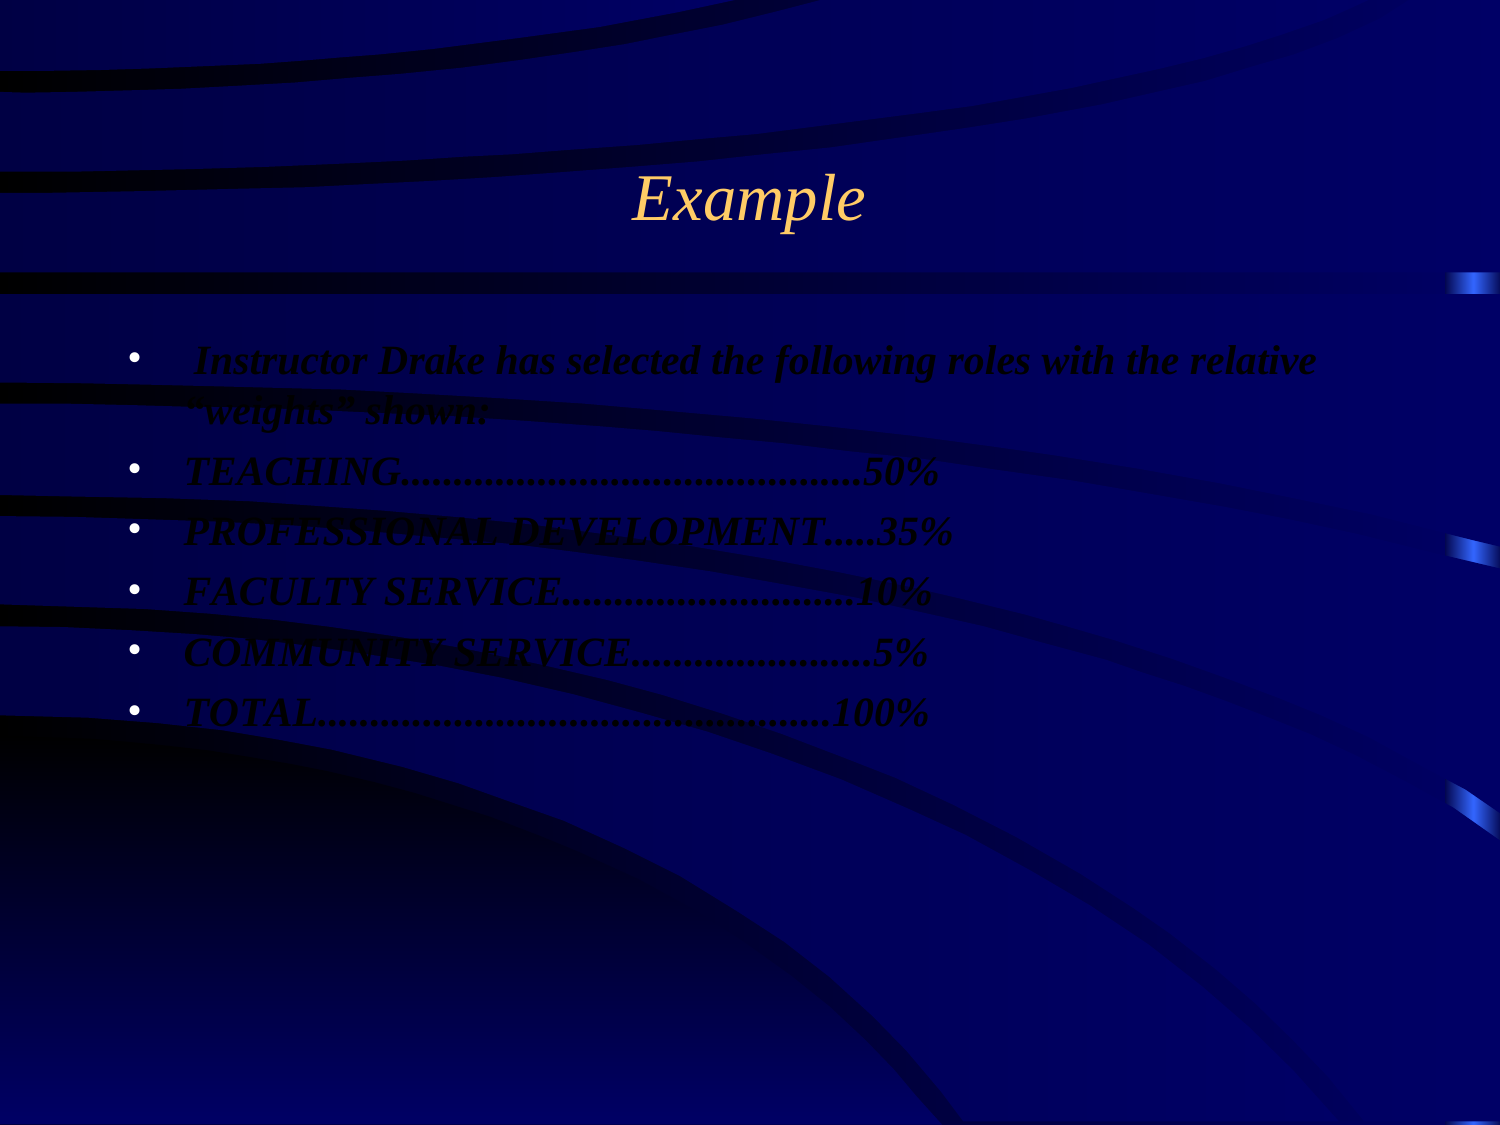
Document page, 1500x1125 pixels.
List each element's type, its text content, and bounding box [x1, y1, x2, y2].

list Instructor Drake has selected the following roles with the relative “weights” shown: TEACHING............................................50% PROFESSIONAL DEVELOPMENT.....35% FACULTY SERVICE............................10% COMMUNITY SERVICE.......................5% TOTAL.................................................100% [112, 324, 1388, 1000]
title Example [112, 99, 1388, 288]
